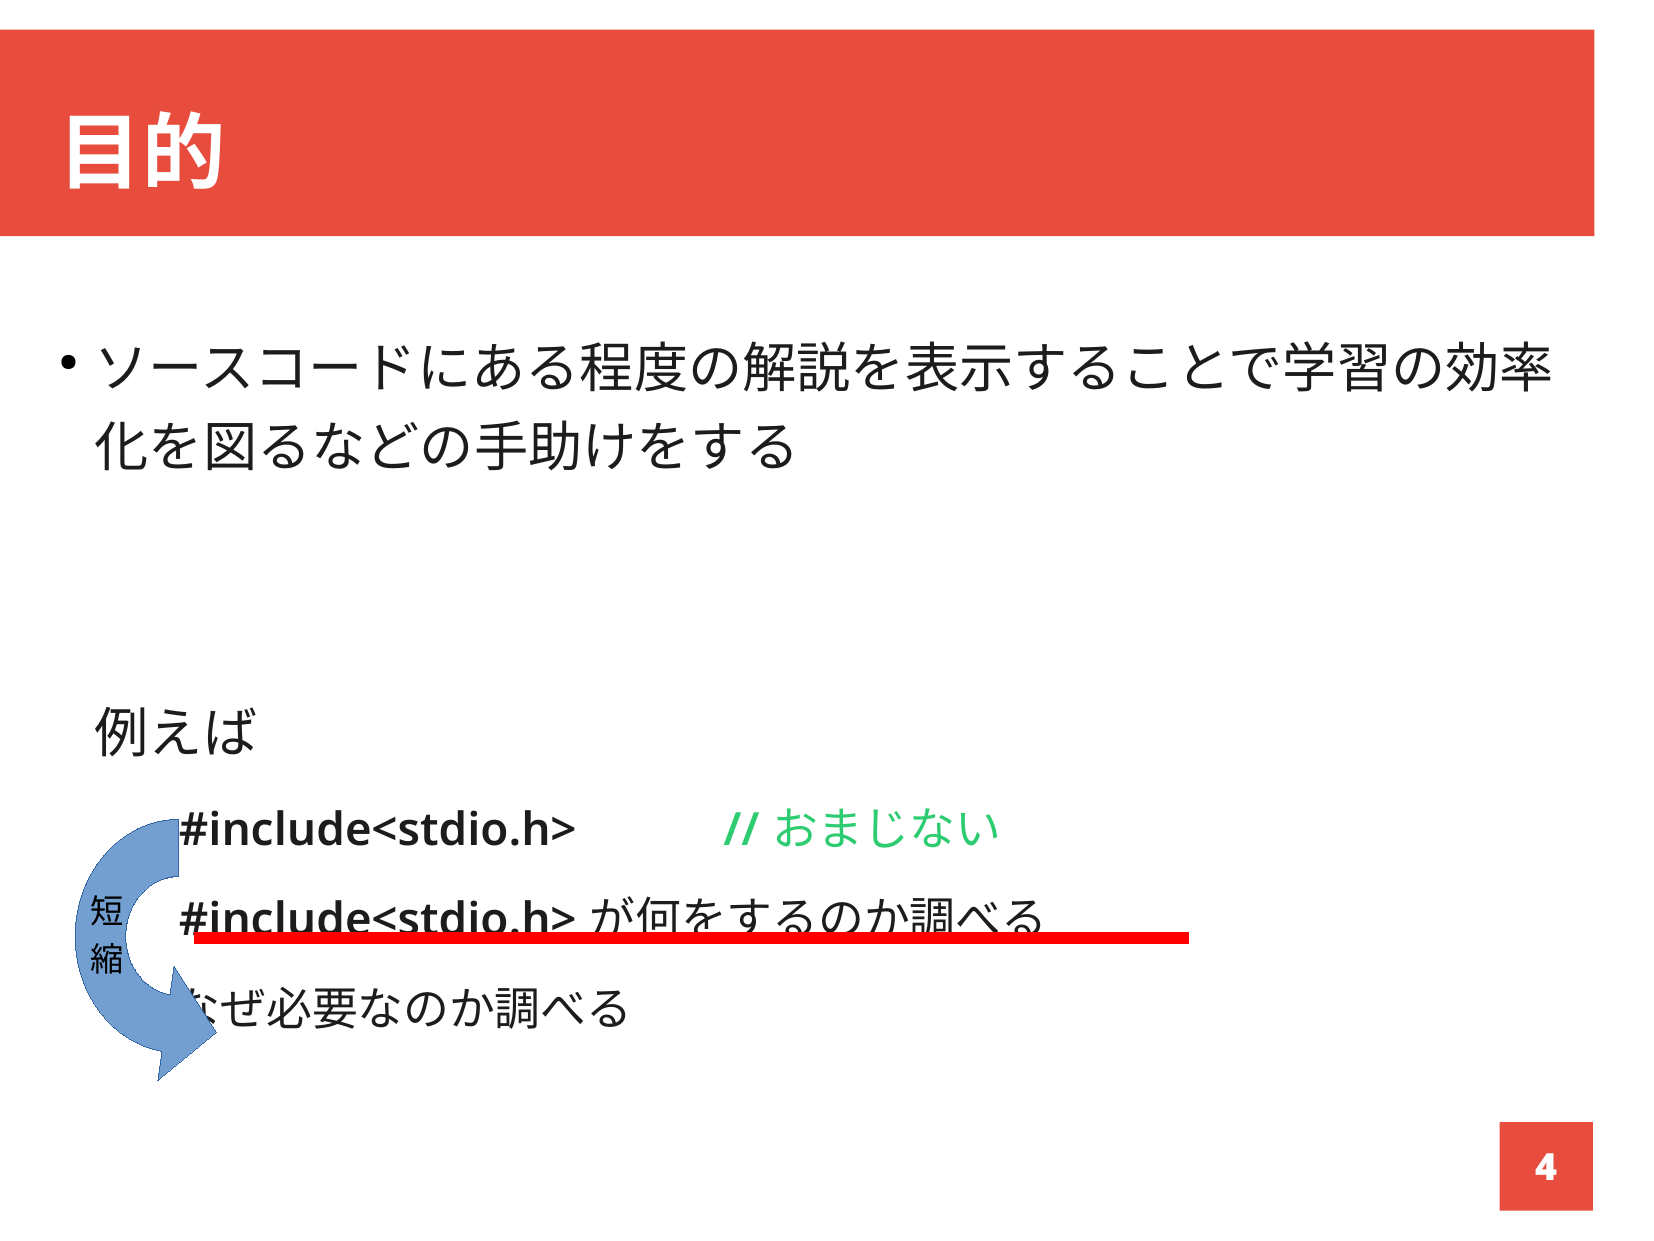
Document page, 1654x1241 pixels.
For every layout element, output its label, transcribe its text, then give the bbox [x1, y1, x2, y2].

list ソースコードにある程度の解説を表示することで学習の効率化を図るなどの手助けをする 例えば #include<stdio.h> //おまじない #include<stdio.h>が何をするのか調べる なぜ必要なのか調べる [59, 324, 1565, 1093]
title 目的 [59, 59, 1595, 207]
text_box 短 縮 [75, 877, 132, 993]
text_box [89, 819, 179, 908]
text_box [88, 964, 217, 1081]
